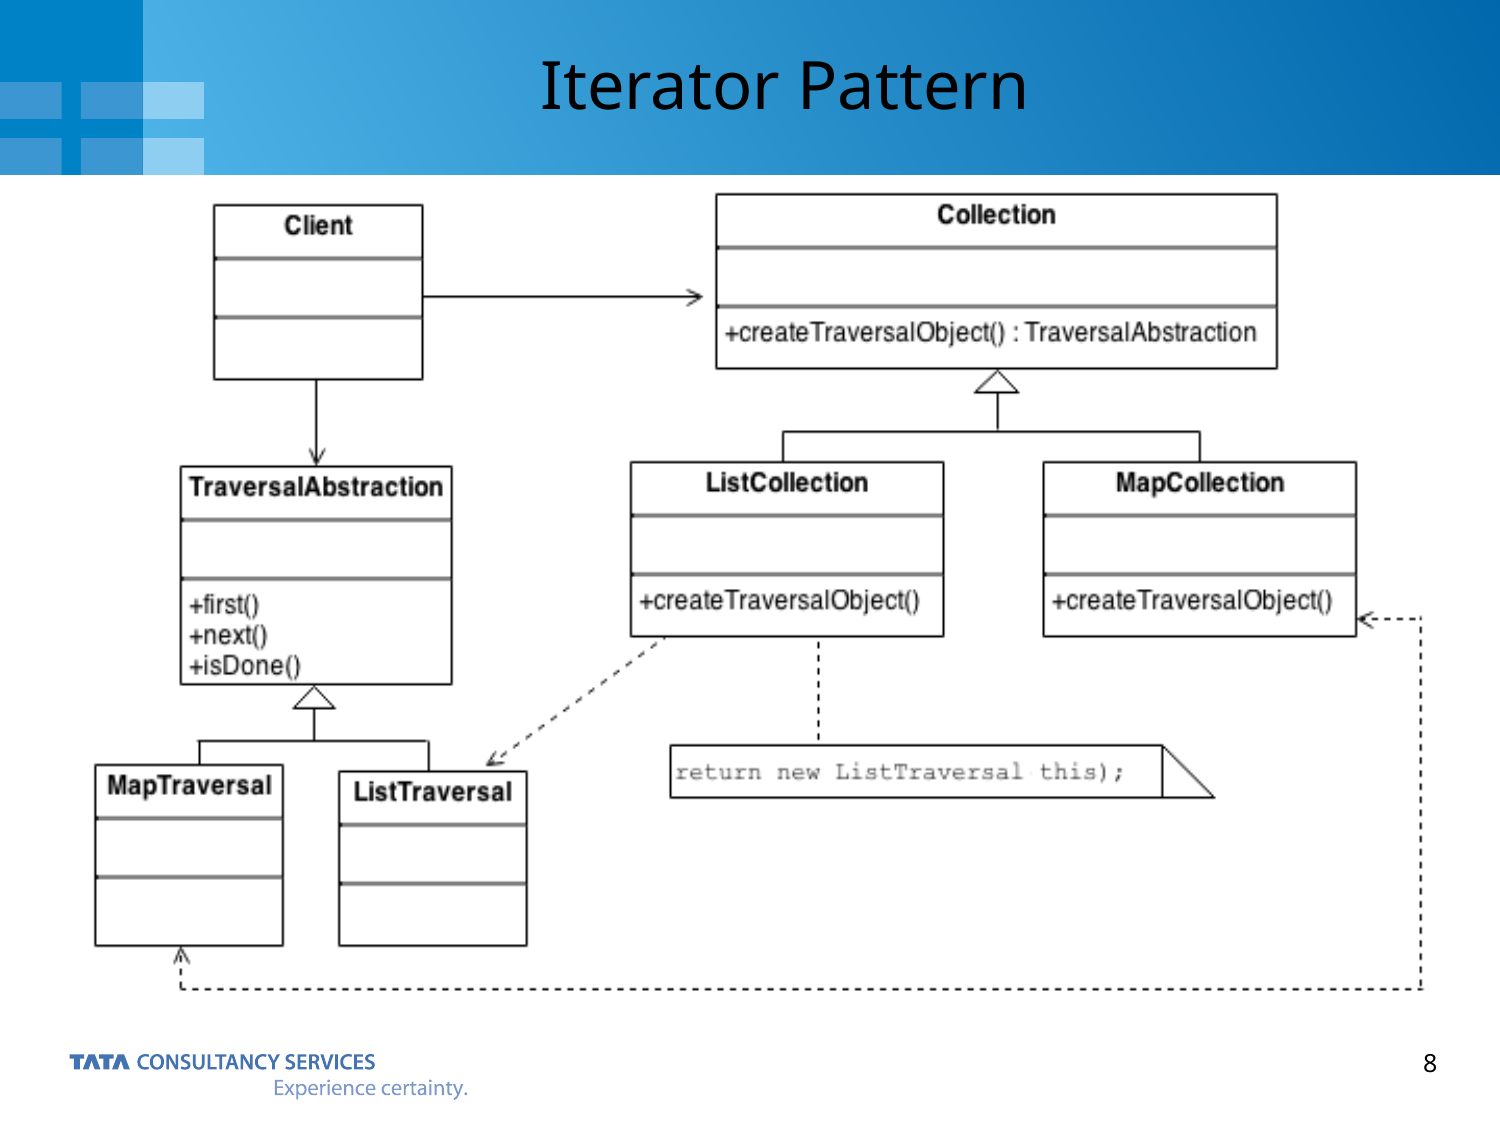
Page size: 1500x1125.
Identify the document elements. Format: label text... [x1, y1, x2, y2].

text_box Iterator Pattern [224, 11, 1347, 154]
picture [74, 172, 1439, 1028]
